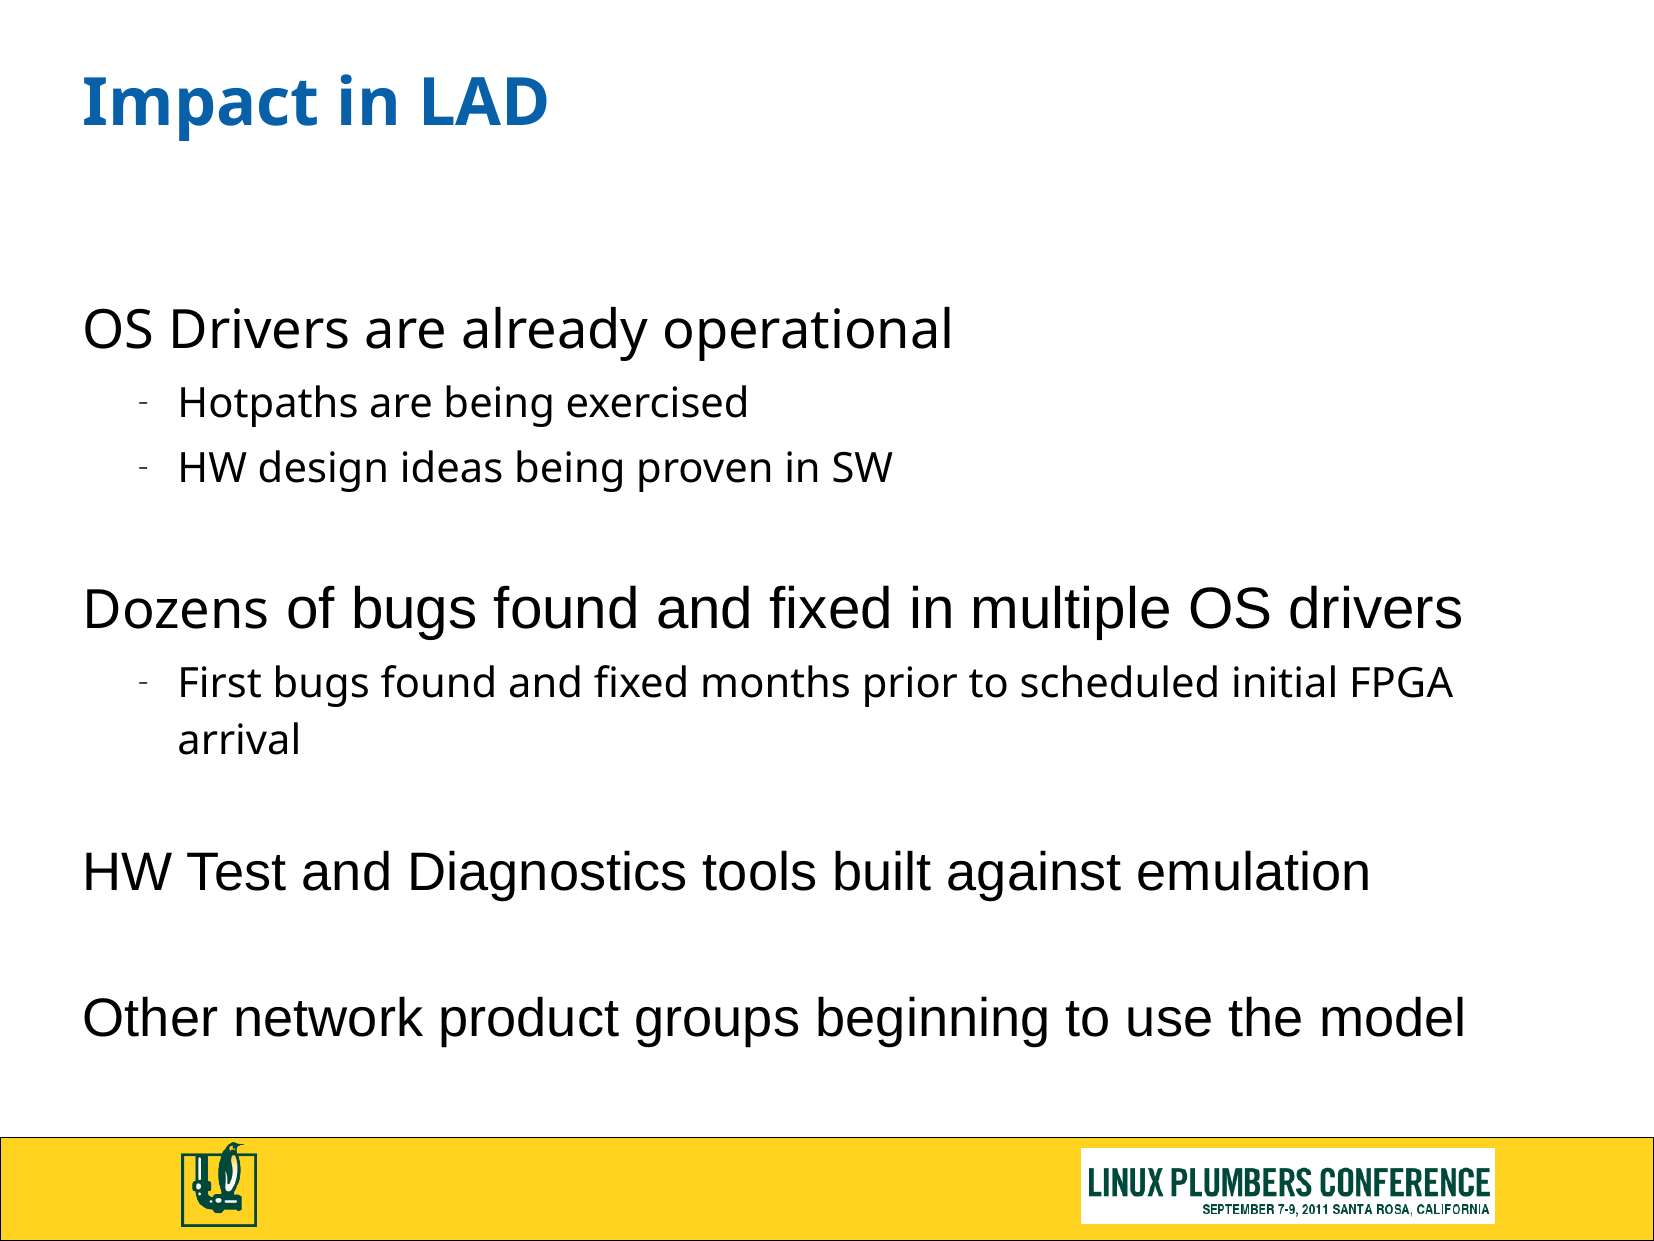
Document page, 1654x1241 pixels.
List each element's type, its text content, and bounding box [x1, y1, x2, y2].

title Impact in LAD [82, 49, 1571, 151]
list OS Drivers are already operational Hotpaths are being exercised HW design ideas being proven in SW Dozens of bugs found and fixed in multiple OS drivers First bugs found and fixed months prior to scheduled initial FPGA arrival HW Test and Diagnostics tools built against emulation Other network product groups beginning to use the model [82, 290, 1571, 1241]
